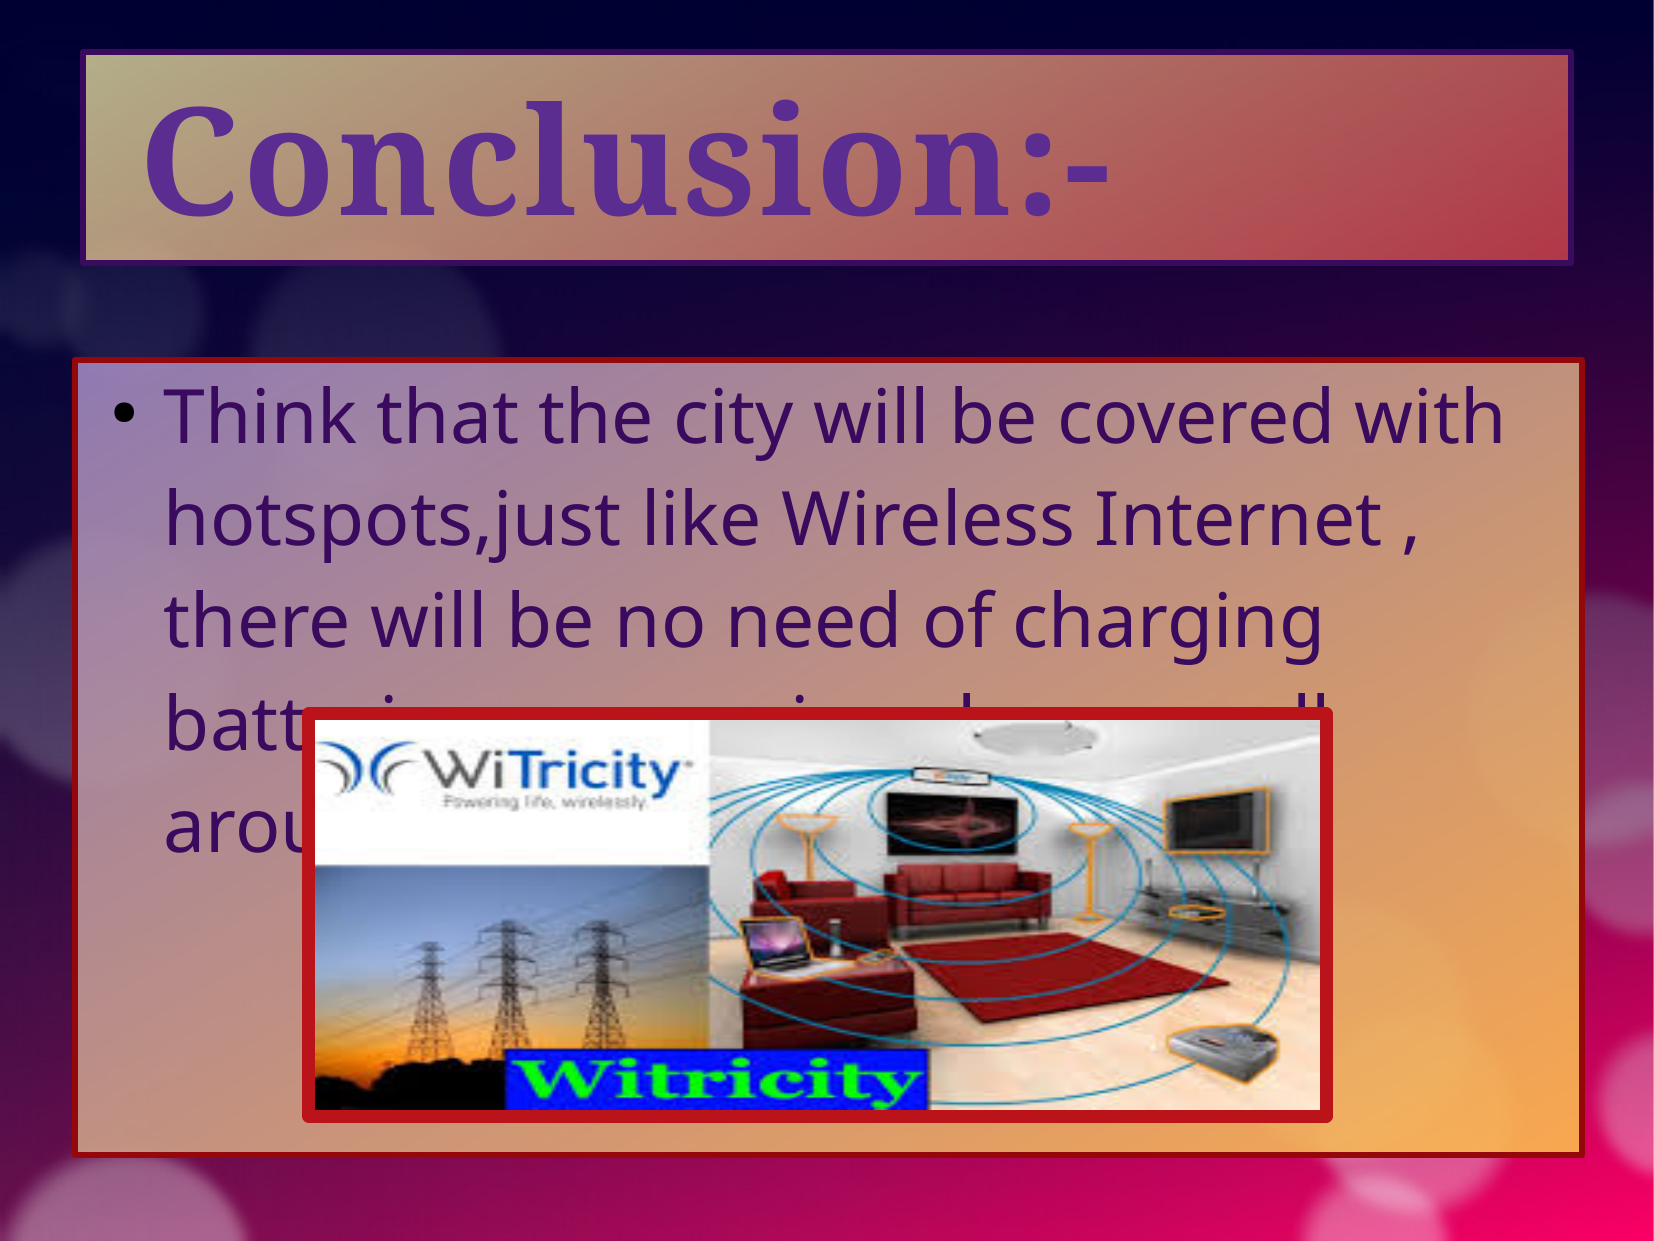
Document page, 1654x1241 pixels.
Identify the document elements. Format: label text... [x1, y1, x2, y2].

title Conclusion:- [82, 56, 1571, 259]
list Think that the city will be covered with hotspots,just like Wireless Internet , there will be no need of charging batteries, or carrying chargers all around. [75, 360, 1583, 1156]
picture [0, 0, 1654, 1241]
